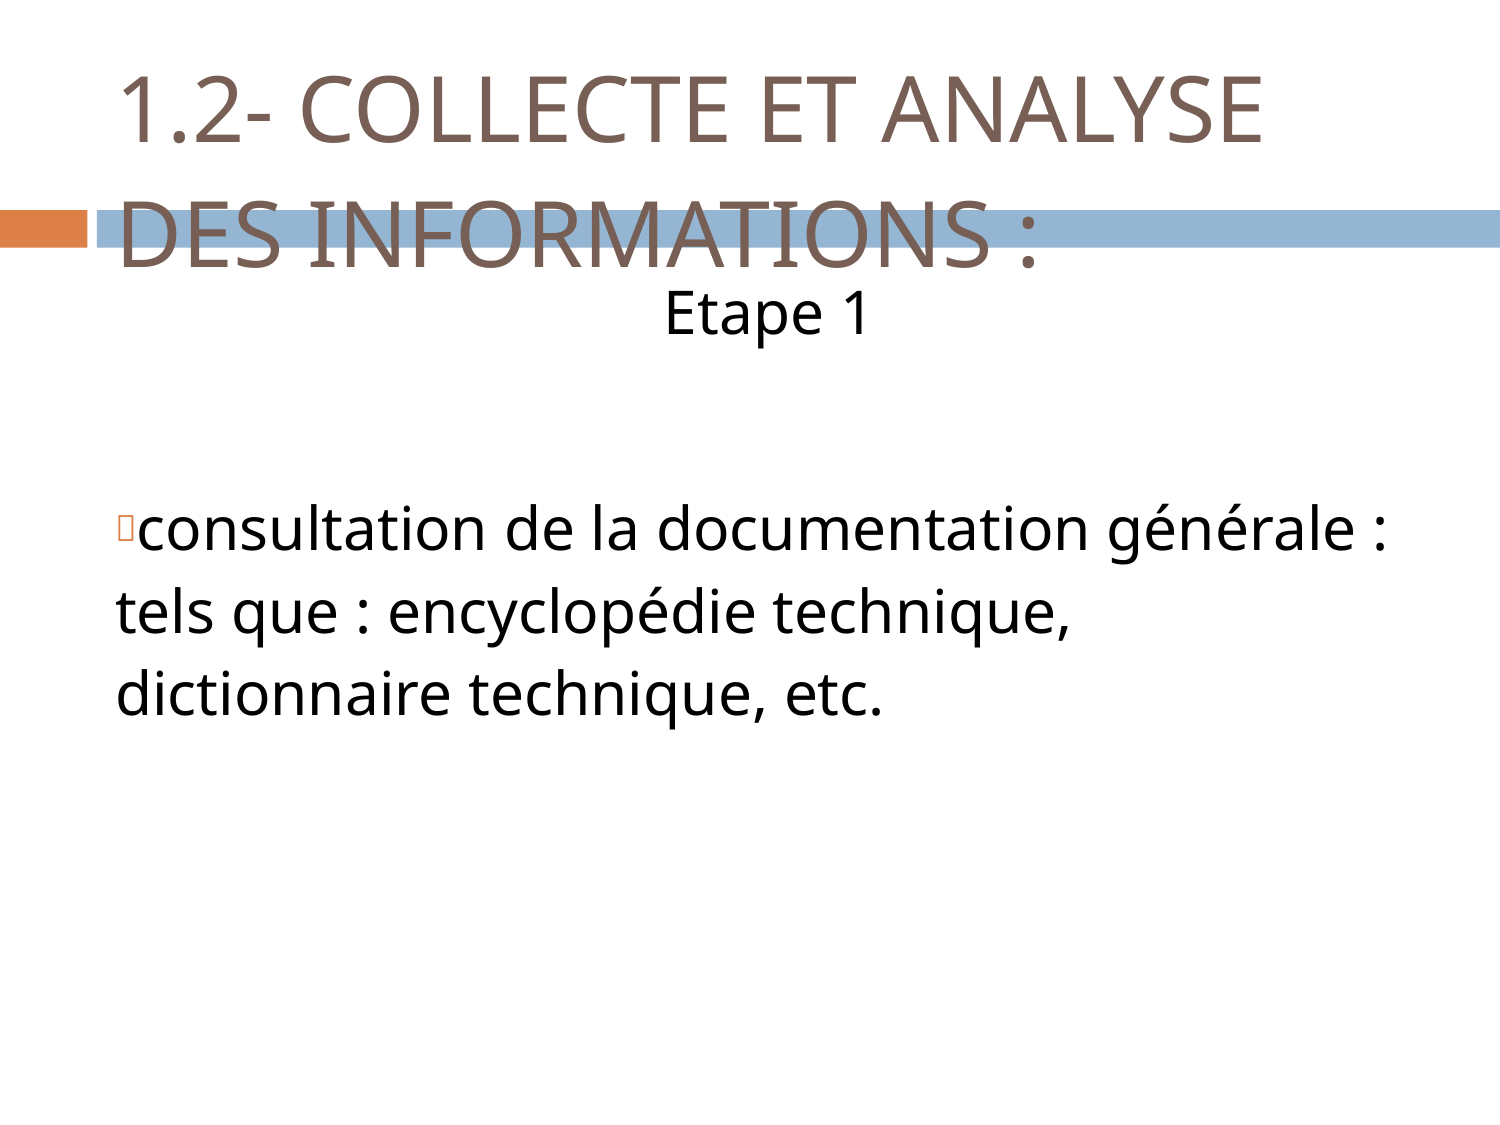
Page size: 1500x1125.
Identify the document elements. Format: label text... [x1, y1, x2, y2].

title 1.2- COLLECTE ET ANALYSE DES INFORMATIONS : [100, 37, 1439, 200]
list Etape 1 consultation de la documentation générale : tels que : encyclopédie technique, dictionnaire technique, etc. [100, 262, 1439, 1001]
